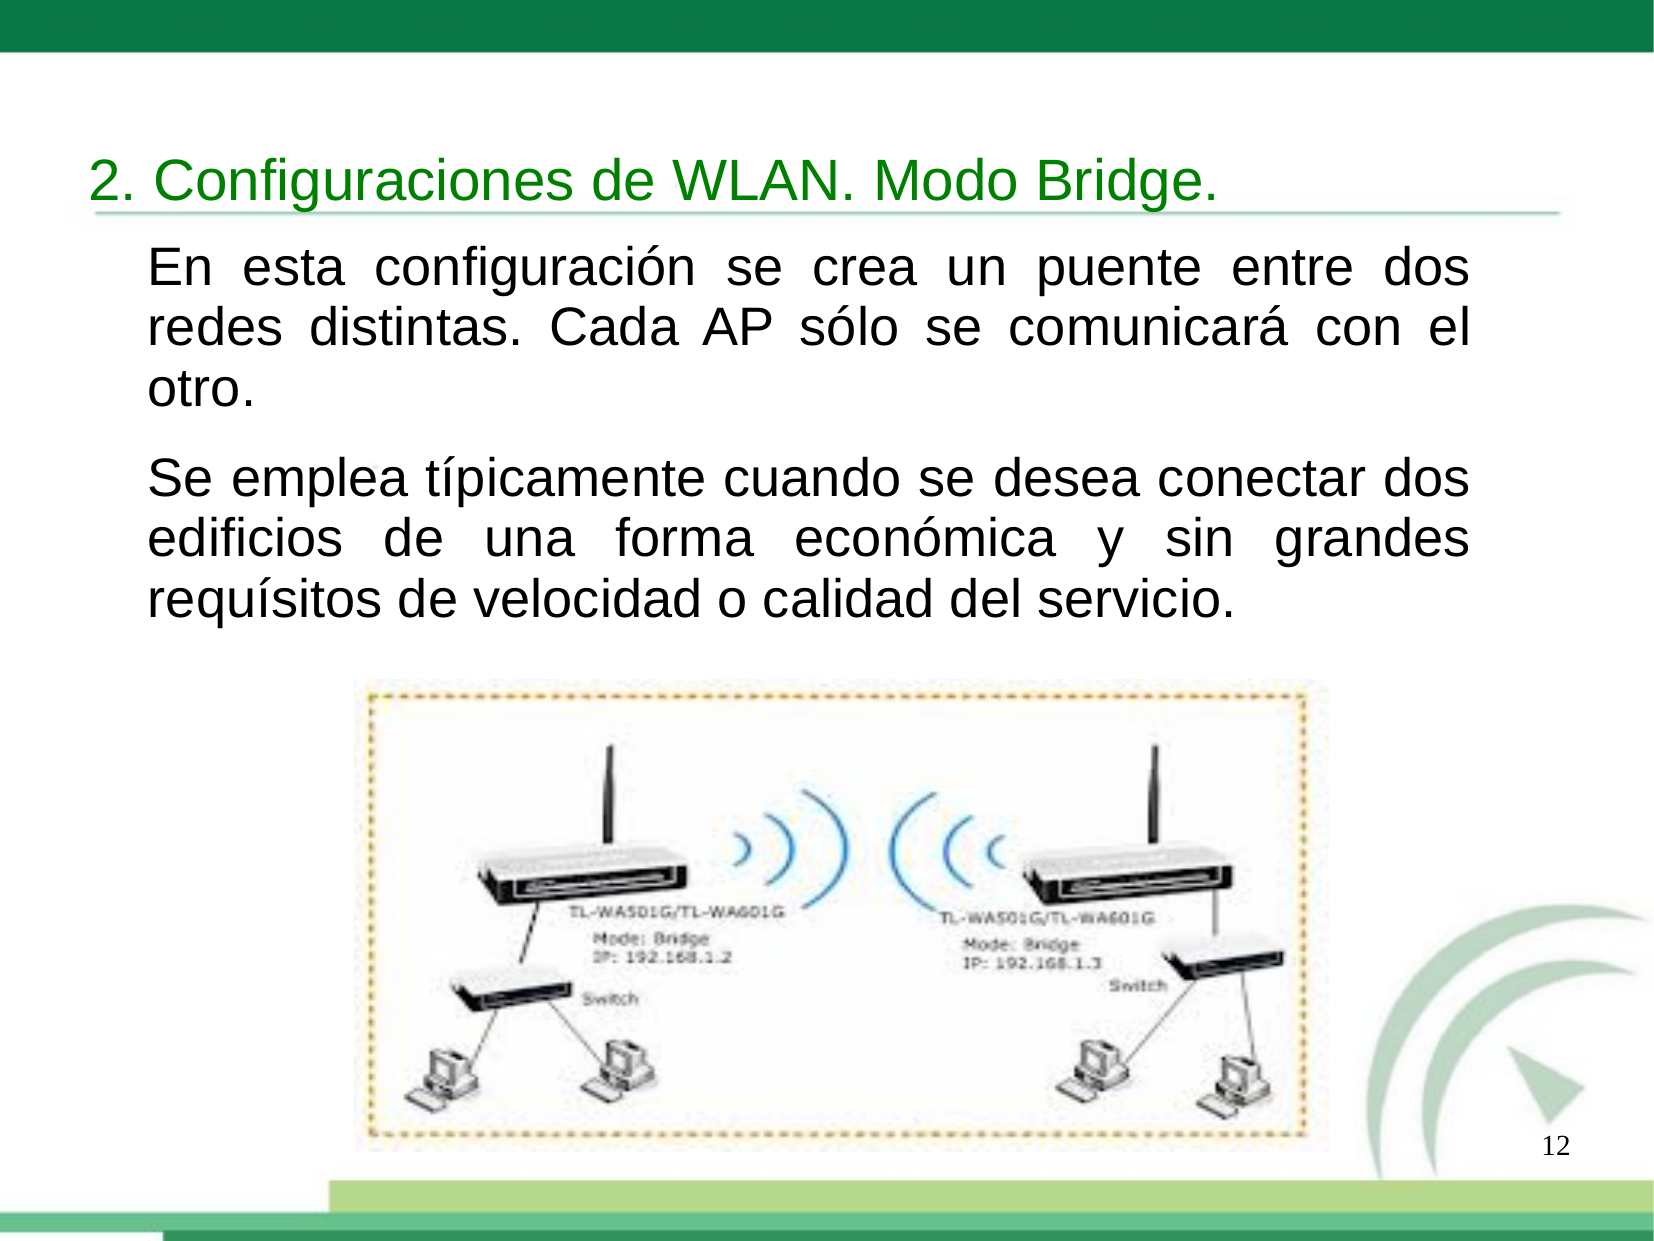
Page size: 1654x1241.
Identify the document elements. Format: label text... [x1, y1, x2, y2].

list En esta configuración se crea un puente entre dos redes distintas. Cada AP sólo se comunicará con el otro. Se emplea típicamente cuando se desea conectar dos edificios de una forma económica y sin grandes requísitos de velocidad o calidad del servicio. [147, 236, 1473, 1077]
picture [0, 0, 1654, 1241]
text_box 2. Configuraciones de WLAN. Modo Bridge. [88, 147, 1565, 223]
